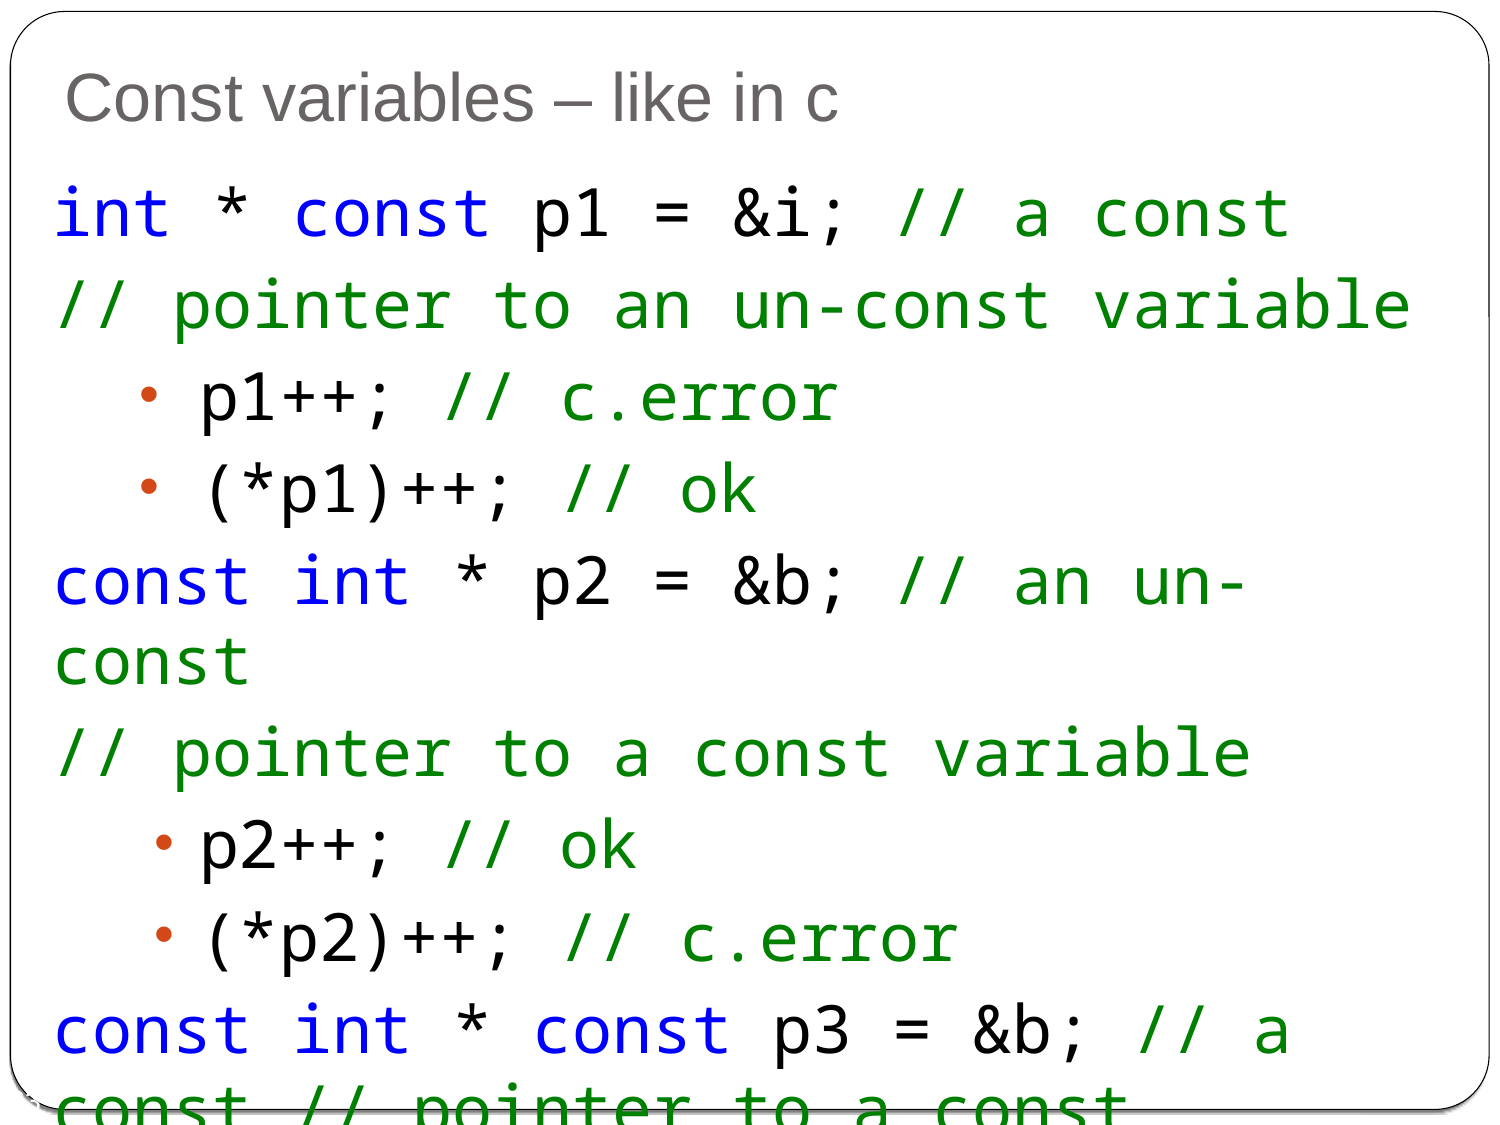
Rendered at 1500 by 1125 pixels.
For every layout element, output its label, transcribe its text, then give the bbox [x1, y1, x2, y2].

title Const variables – like in c [50, 45, 1450, 150]
slide_number <number> [0, 1074, 50, 1125]
list int * const p1 = &i; // a const // pointer to an un-const variable p1++; // c.error (*p1)++; // ok const int * p2 = &b; // an un-const // pointer to a const variable p2++; // ok (*p2)++; // c.error const int * const p3 = &b; // a const // pointer to a const variable [37, 162, 1463, 1088]
